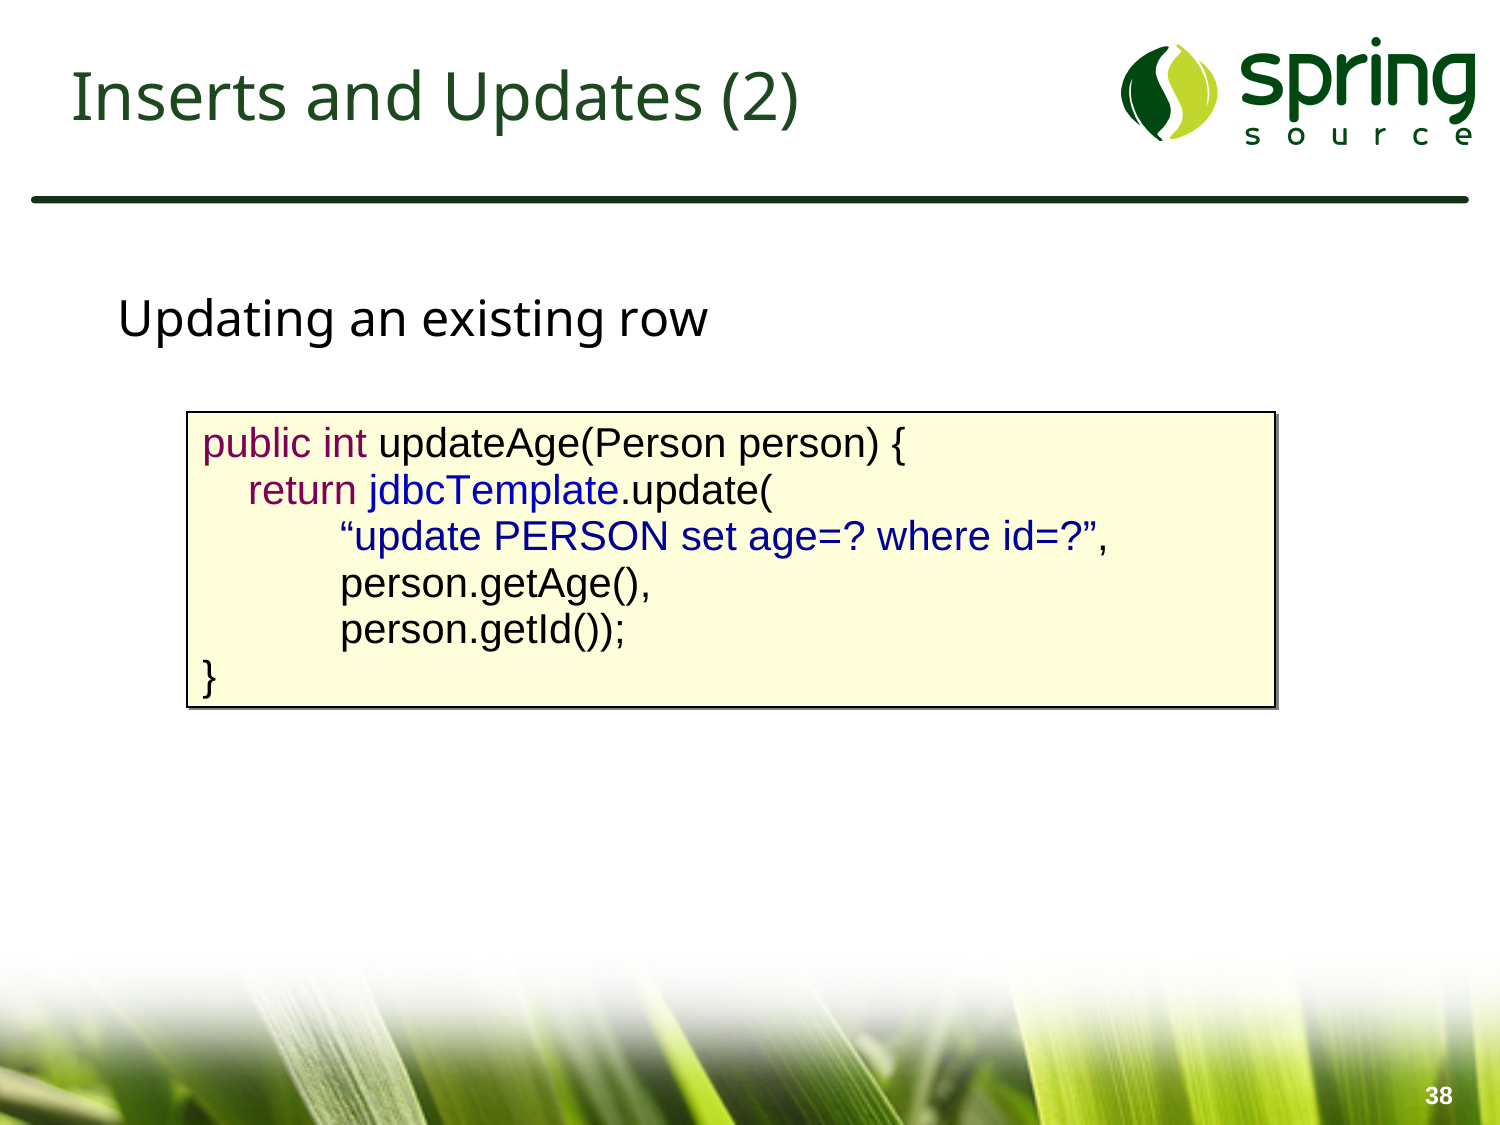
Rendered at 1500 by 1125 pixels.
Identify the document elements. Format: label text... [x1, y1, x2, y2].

picture [1121, 37, 1475, 145]
picture [0, 944, 1500, 1125]
list Updating an existing row [103, 275, 1394, 938]
title Inserts and Updates (2) [56, 13, 1089, 176]
text_box public int updateAge(Person person) { return jdbcTemplate.update( “update PERSON set age=? where id=?”, person.getAge(), person.getId()); } [187, 412, 1276, 707]
